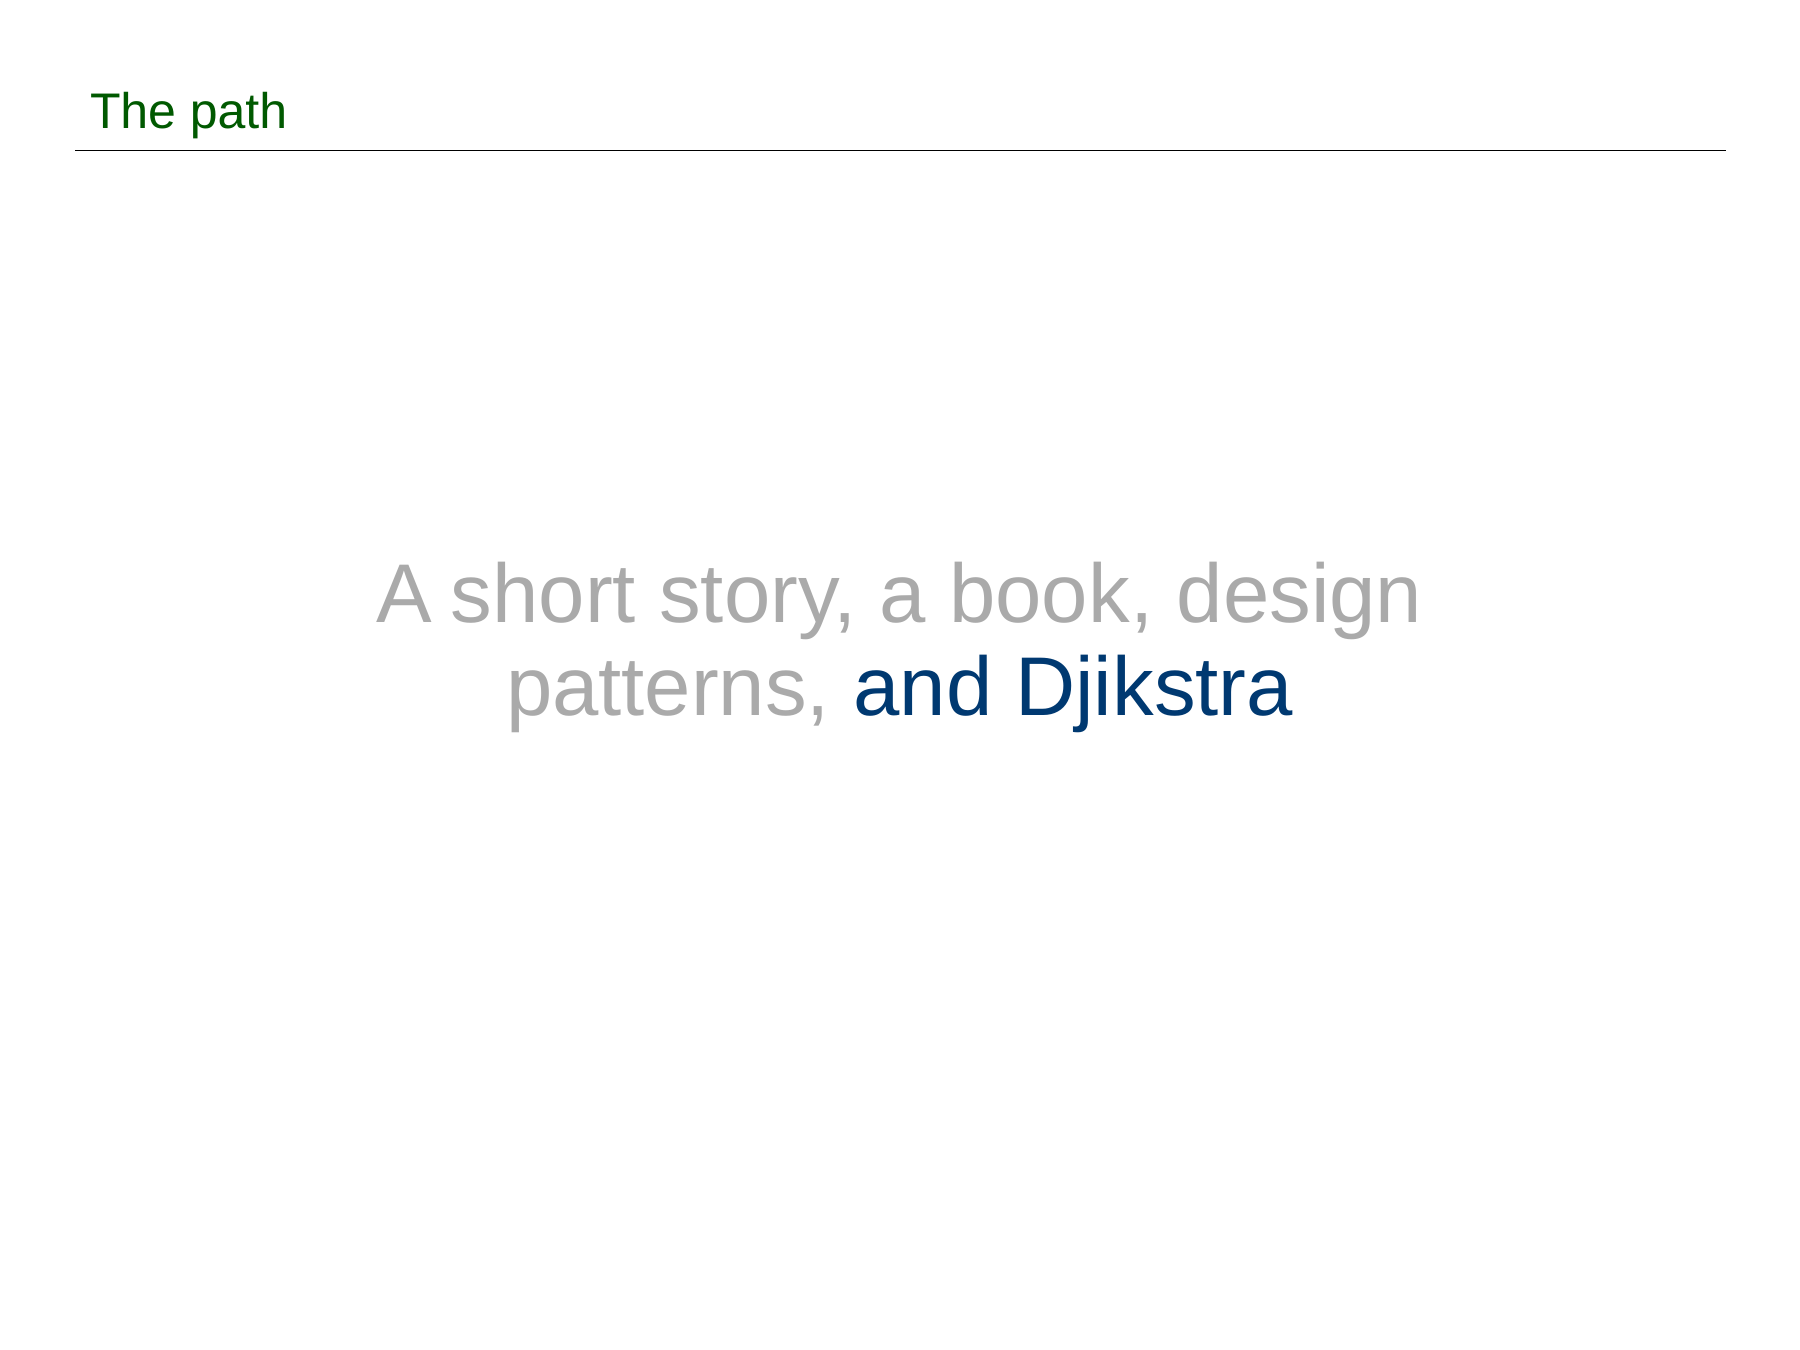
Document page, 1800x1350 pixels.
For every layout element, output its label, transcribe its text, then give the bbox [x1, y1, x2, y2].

title The path [90, 38, 1710, 147]
text_box A short story, a book, design patterns, and Djikstra [359, 539, 1441, 741]
